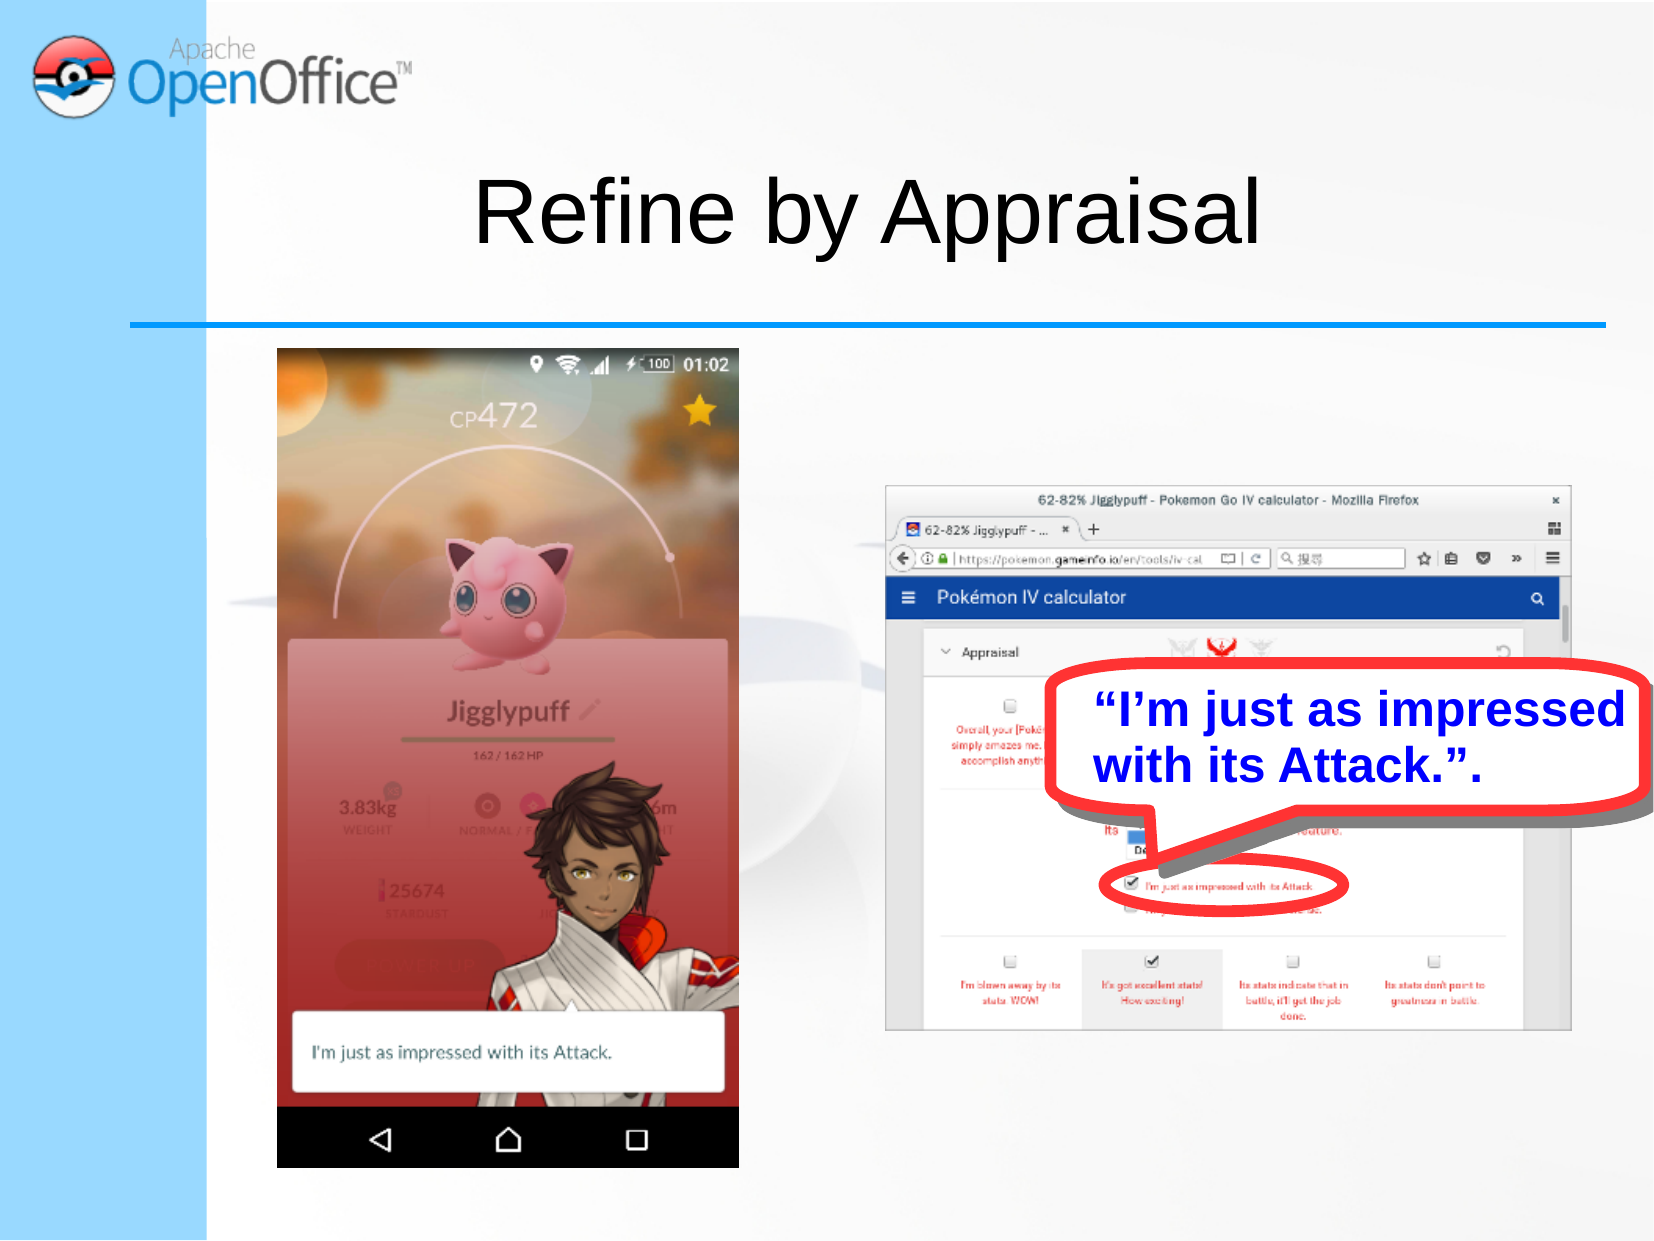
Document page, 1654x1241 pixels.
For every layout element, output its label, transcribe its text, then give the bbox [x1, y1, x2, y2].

text_box “I’m just as impressed with its Attack.”. [1050, 663, 1645, 861]
title Refine by Appraisal [165, 108, 1571, 316]
picture [31, 2, 1654, 1241]
